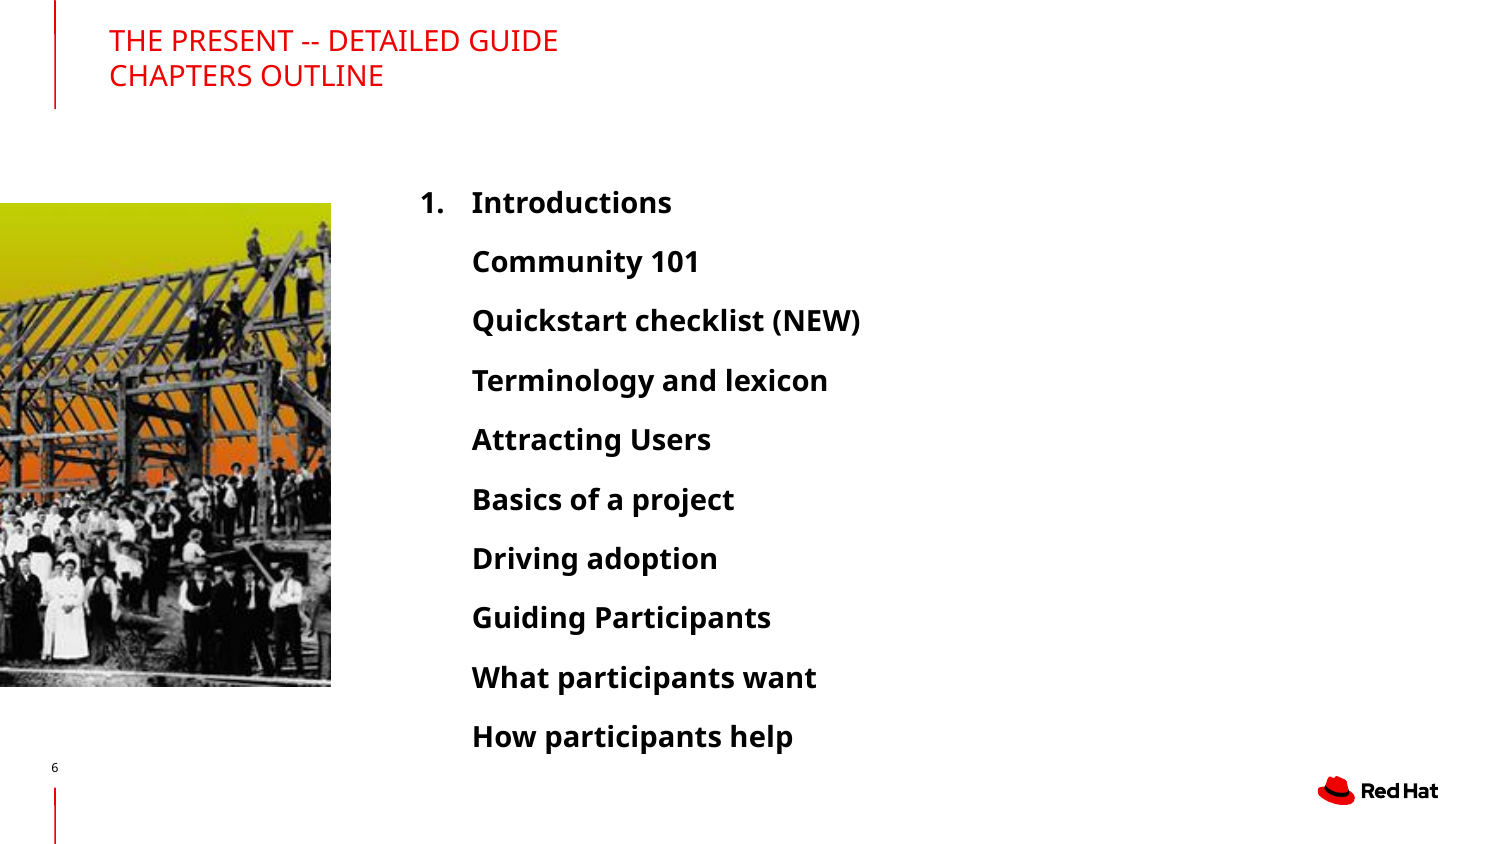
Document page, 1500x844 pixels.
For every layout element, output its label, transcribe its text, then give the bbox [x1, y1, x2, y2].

slide_number <number> [10, 759, 101, 777]
picture [0, 203, 331, 688]
picture [1317, 776, 1438, 805]
subtitle THE PRESENT -- DETAILED GUIDE CHAPTERS OUTLINE [55, 6, 689, 108]
title Introductions Community 101 Quickstart checklist (NEW) Terminology and lexicon Attracting Users Basics of a project Driving adoption Guiding Participants What participants want How participants help [396, 203, 1328, 688]
